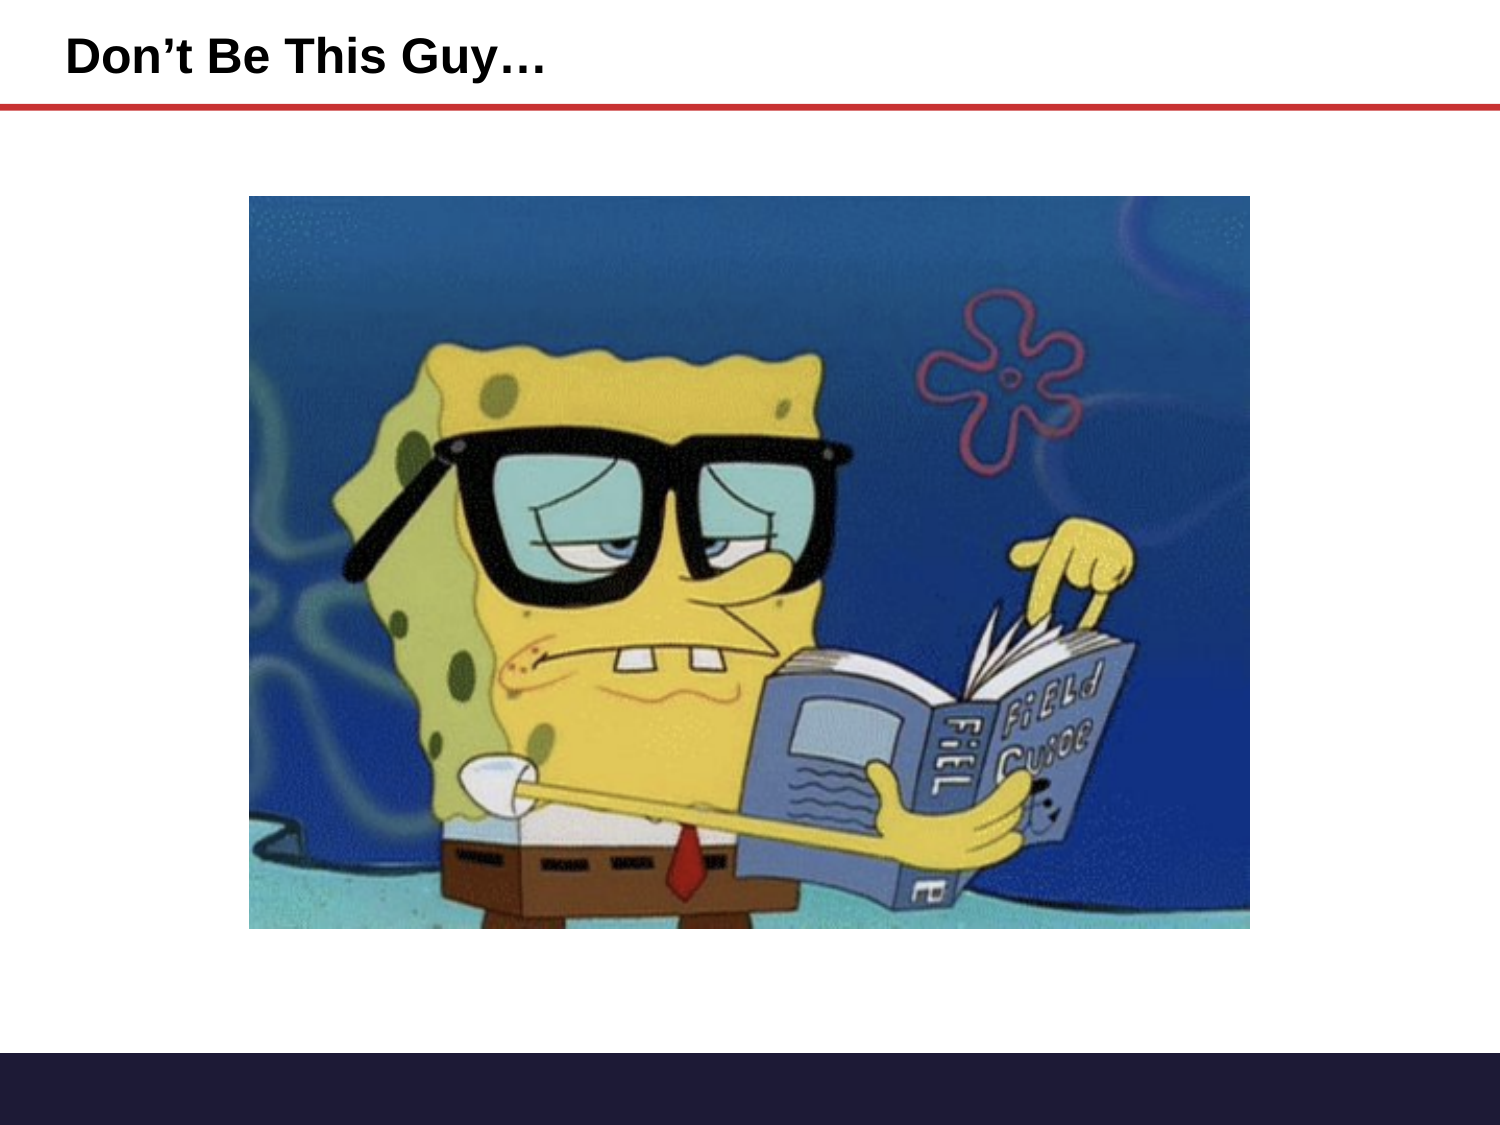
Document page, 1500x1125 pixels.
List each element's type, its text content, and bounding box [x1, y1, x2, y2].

picture [249, 196, 1250, 929]
title Don’t Be This Guy… [50, 0, 948, 108]
